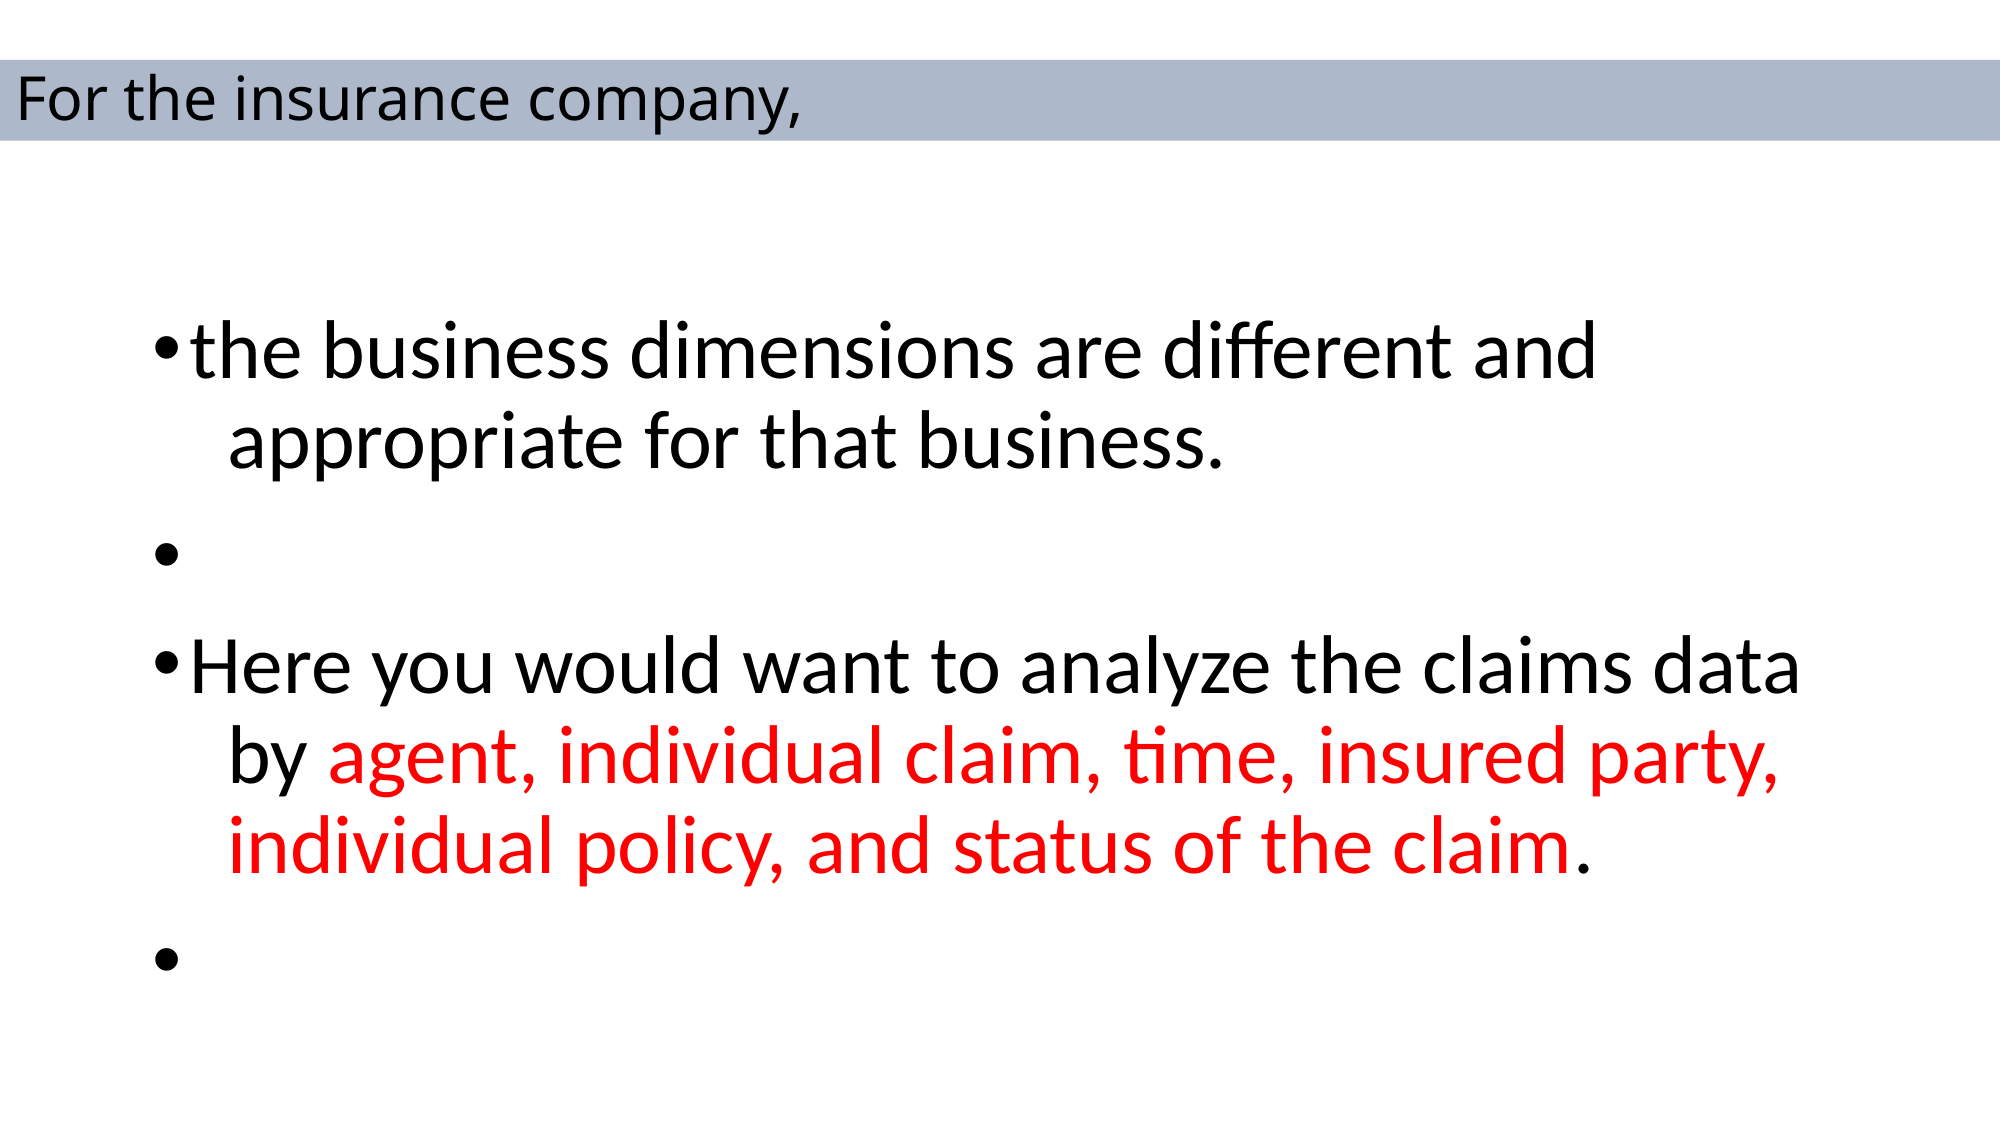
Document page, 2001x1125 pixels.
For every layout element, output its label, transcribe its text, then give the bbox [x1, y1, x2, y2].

title For the insurance company, [0, 59, 2000, 141]
list the business dimensions are different and appropriate for that business. Here you would want to analyze the claims data by agent, individual claim, time, insured party, individual policy, and status of the claim. [137, 299, 1863, 1014]
